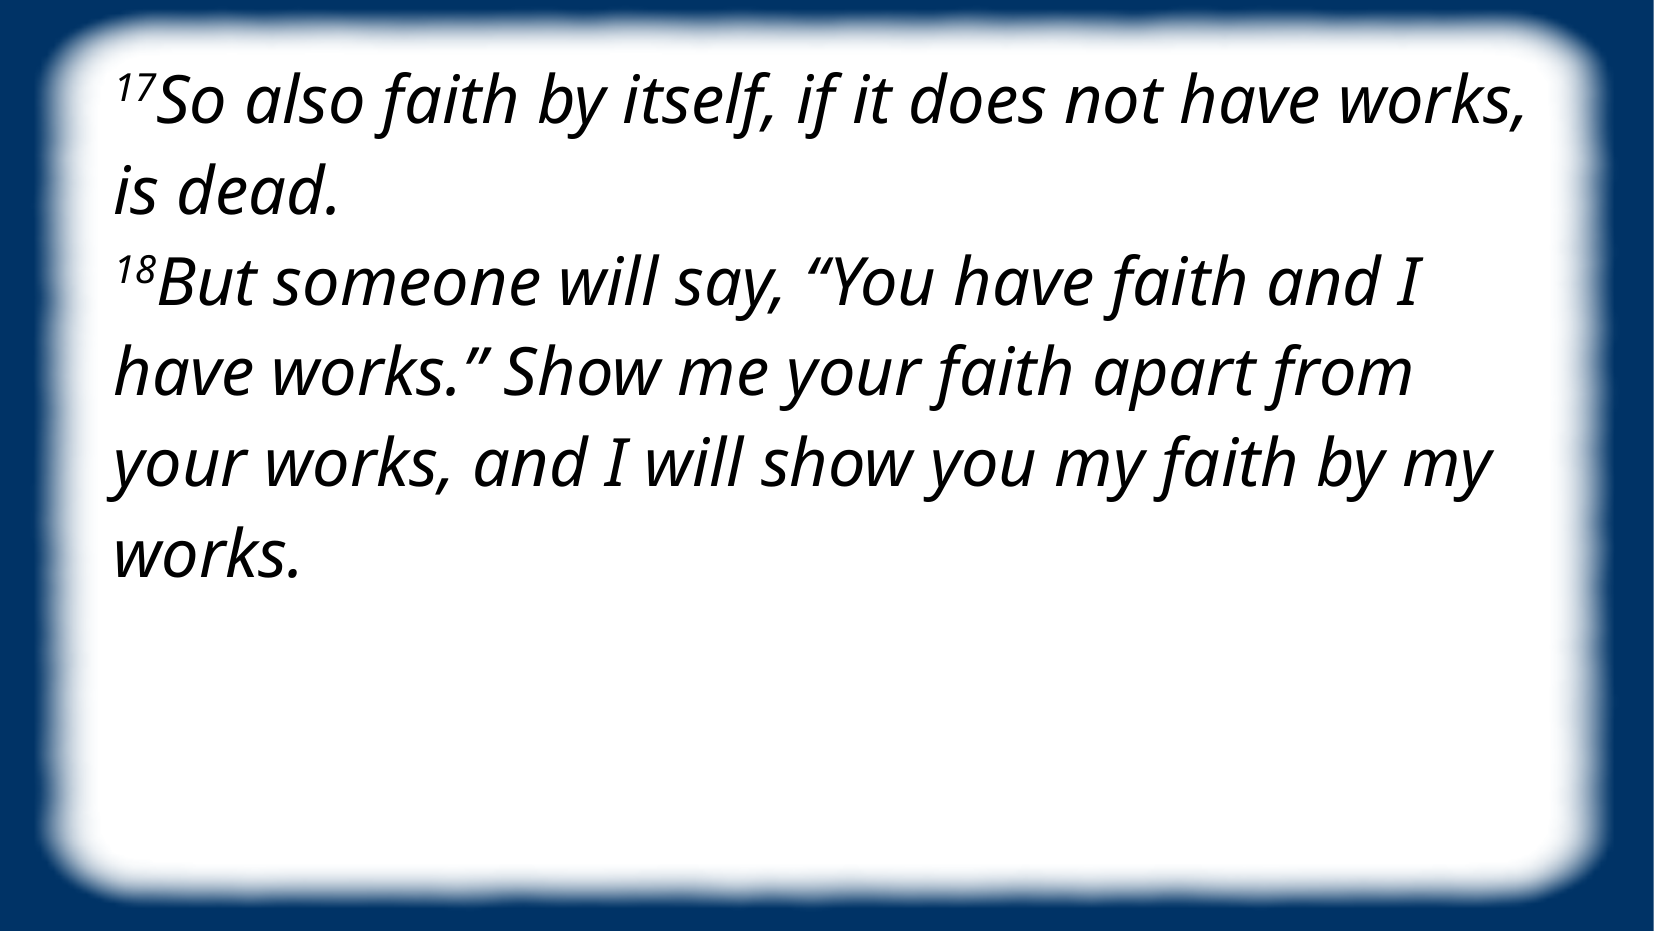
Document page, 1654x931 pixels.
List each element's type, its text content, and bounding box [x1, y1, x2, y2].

text_box 17So also faith by itself, if it does not have works, is dead. 18But someone will say, “You have faith and I have works.” Show me your faith apart from your works, and I will show you my faith by my works. [98, 44, 1564, 593]
picture [0, 0, 1654, 931]
